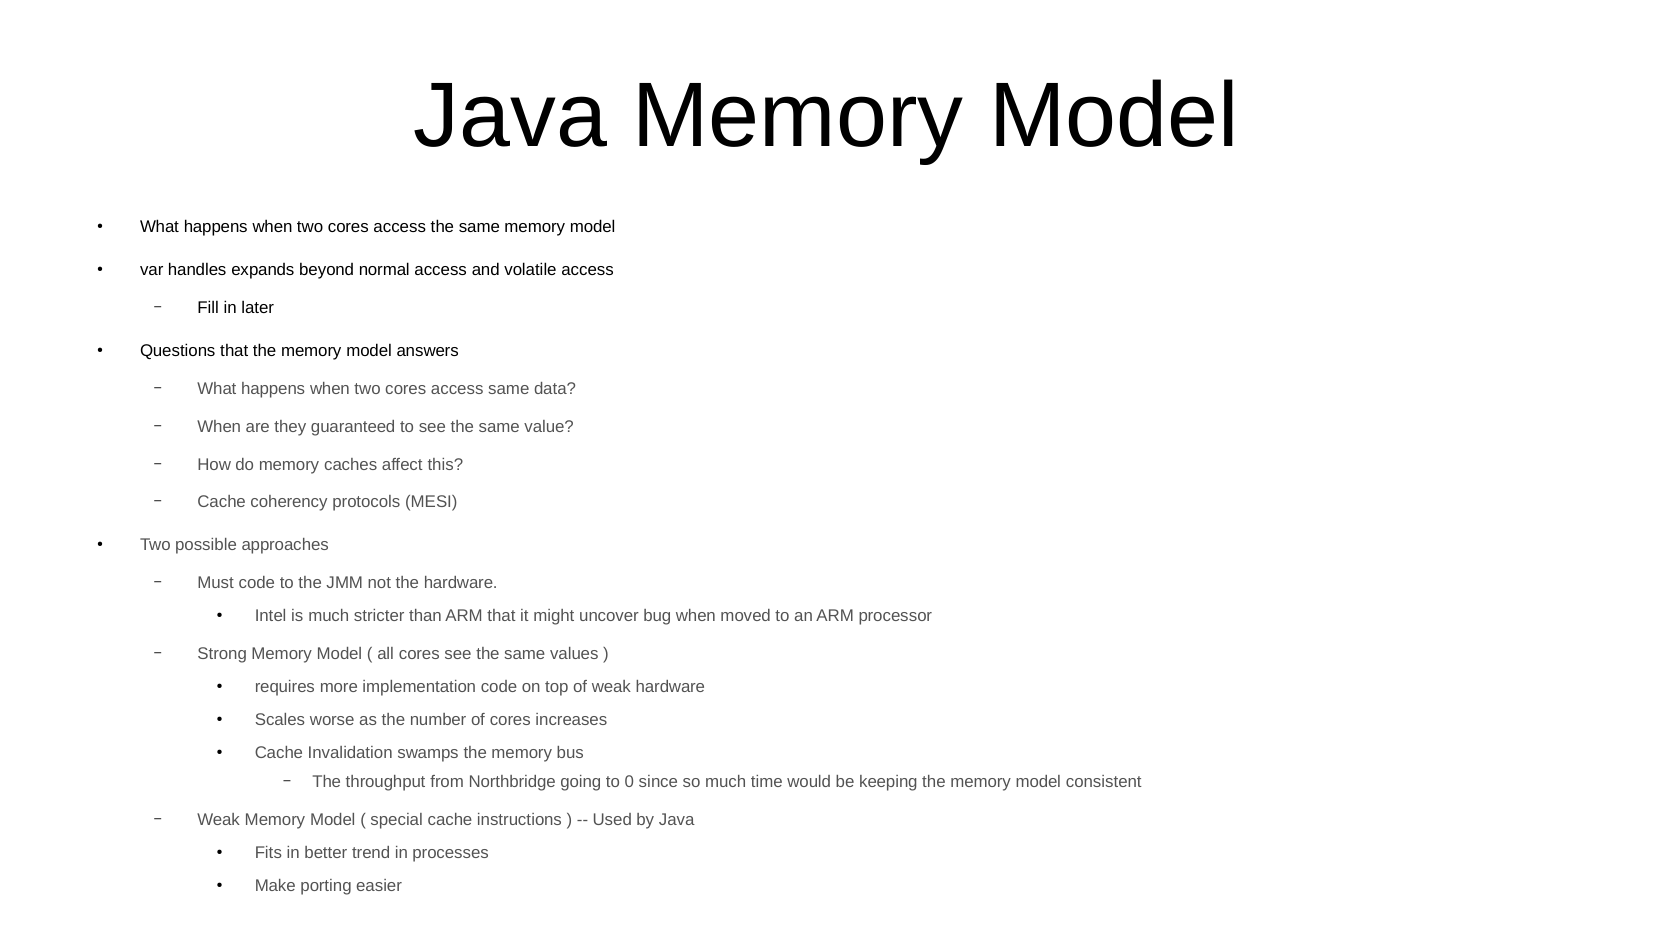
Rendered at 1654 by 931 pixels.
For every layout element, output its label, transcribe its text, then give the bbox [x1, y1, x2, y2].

list What happens when two cores access the same memory model var handles expands beyond normal access and volatile access Fill in later Questions that the memory model answers What happens when two cores access same data? When are they guaranteed to see the same value? How do memory caches affect this? Cache coherency protocols (MESI) Two possible approaches Must code to the JMM not the hardware. Intel is much stricter than ARM that it might uncover bug when moved to an ARM processor Strong Memory Model ( all cores see the same values ) requires more implementation code on top of weak hardware Scales worse as the number of cores increases Cache Invalidation swamps the memory bus The throughput from Northbridge going to 0 since so much time would be keeping the memory model consistent Weak Memory Model ( special cache instructions ) -- Used by Java Fits in better trend in processes Make porting easier [82, 217, 1613, 901]
title Java Memory Model [82, 37, 1571, 193]
